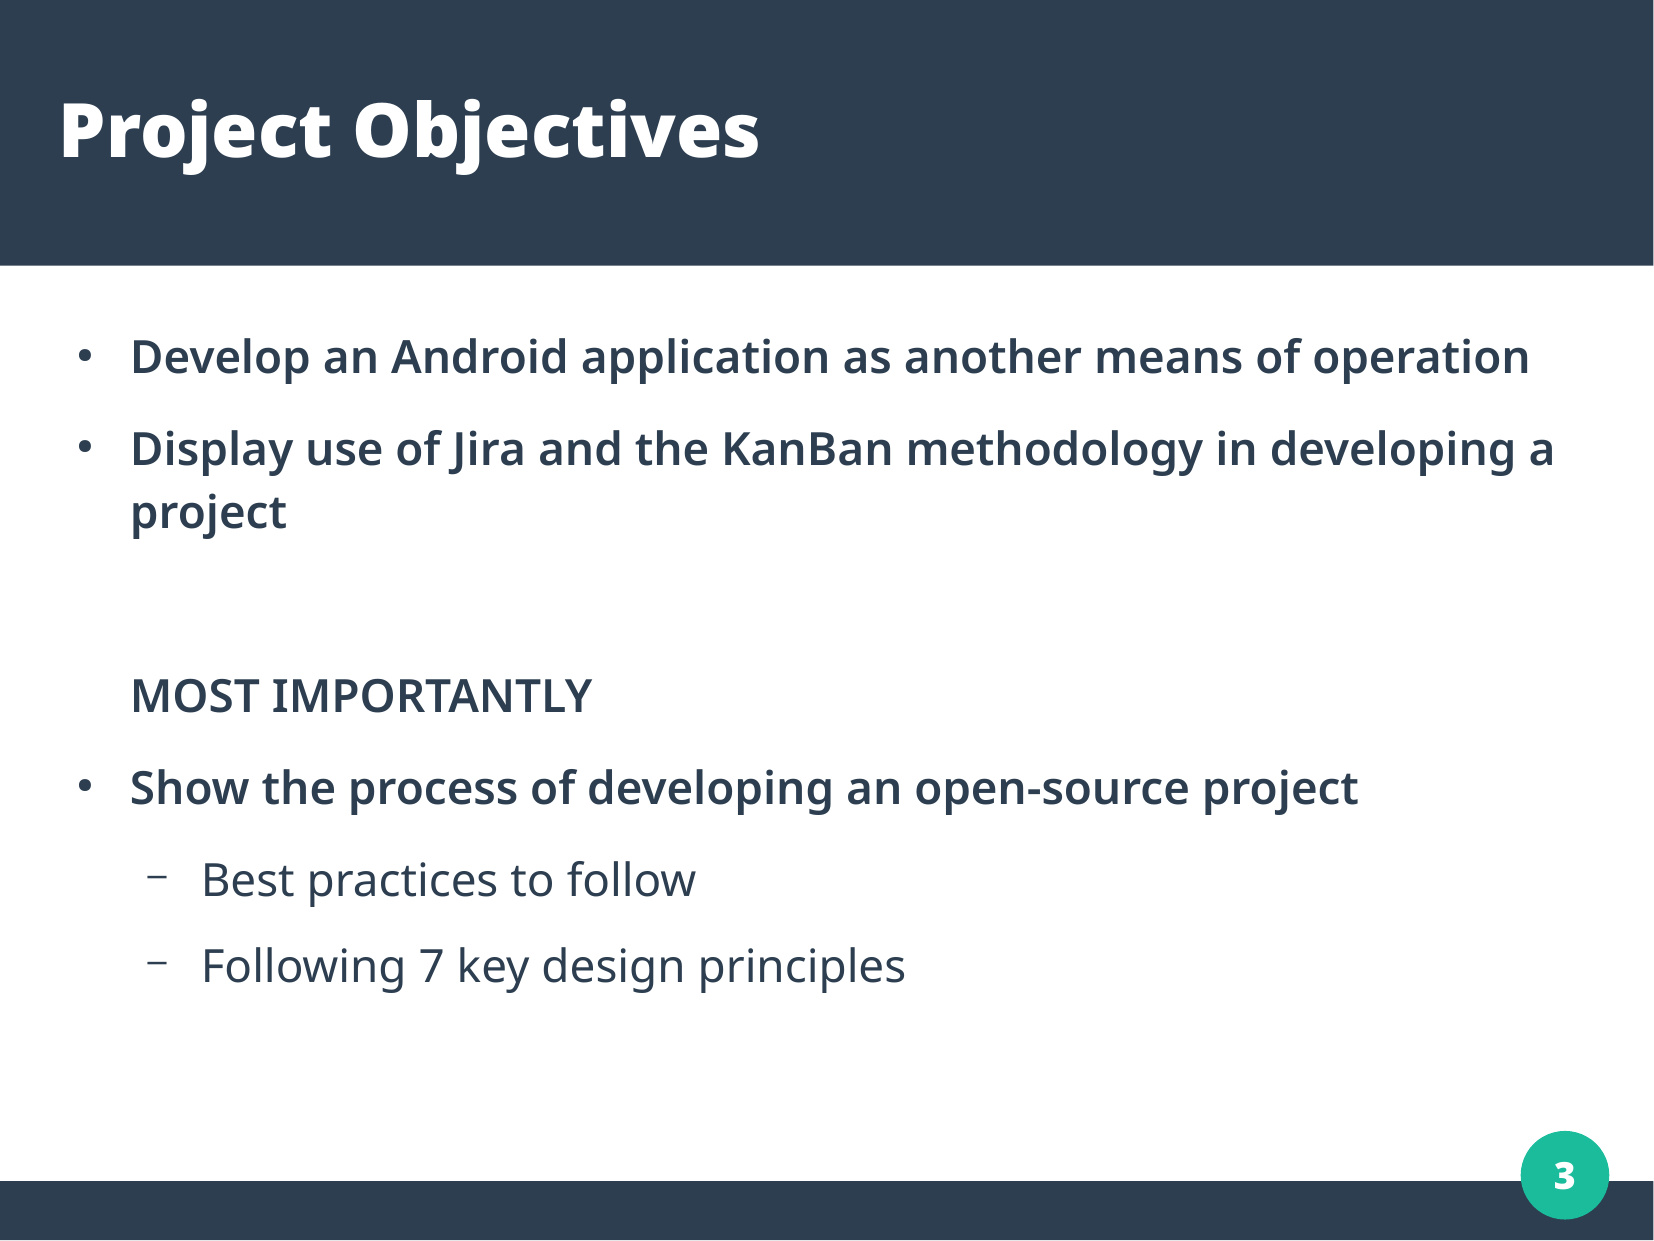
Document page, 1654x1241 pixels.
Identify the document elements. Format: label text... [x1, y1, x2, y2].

list Develop an Android application as another means of operation Display use of Jira and the KanBan methodology in developing a project MOST IMPORTANTLY Show the process of developing an open-source project Best practices to follow Following 7 key design principles [59, 324, 1595, 1152]
title Project Objectives [59, 49, 1595, 207]
